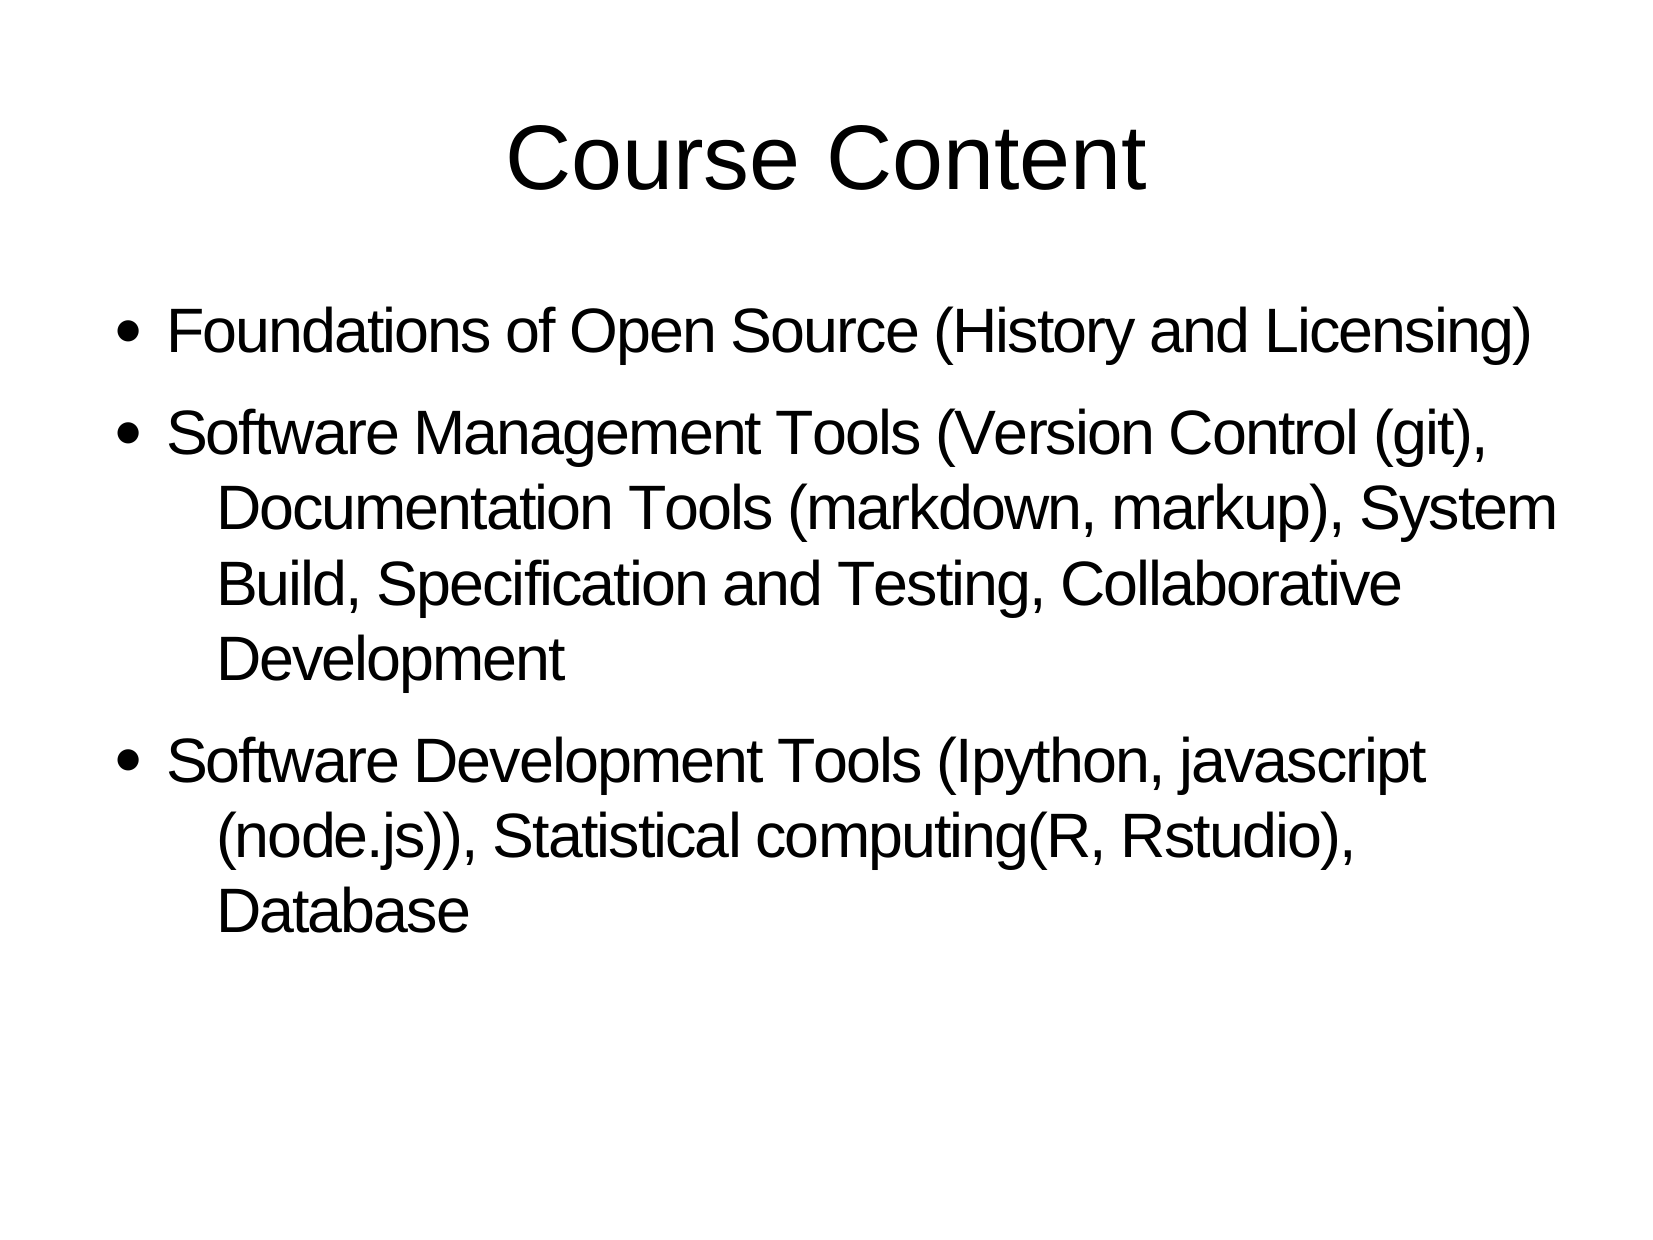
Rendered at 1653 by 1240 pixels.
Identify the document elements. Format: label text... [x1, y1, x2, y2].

text_box Foundations of Open Source (History and Licensing) Software Management Tools (Version Control (git), Documentation Tools (markdown, markup), System Build, Specification and Testing, Collaborative Development Software Development Tools (Ipython, javascript (node.js)), Statistical computing(R, Rstudio), Database [82, 290, 1571, 1010]
text_box Course Content [82, 102, 1571, 204]
